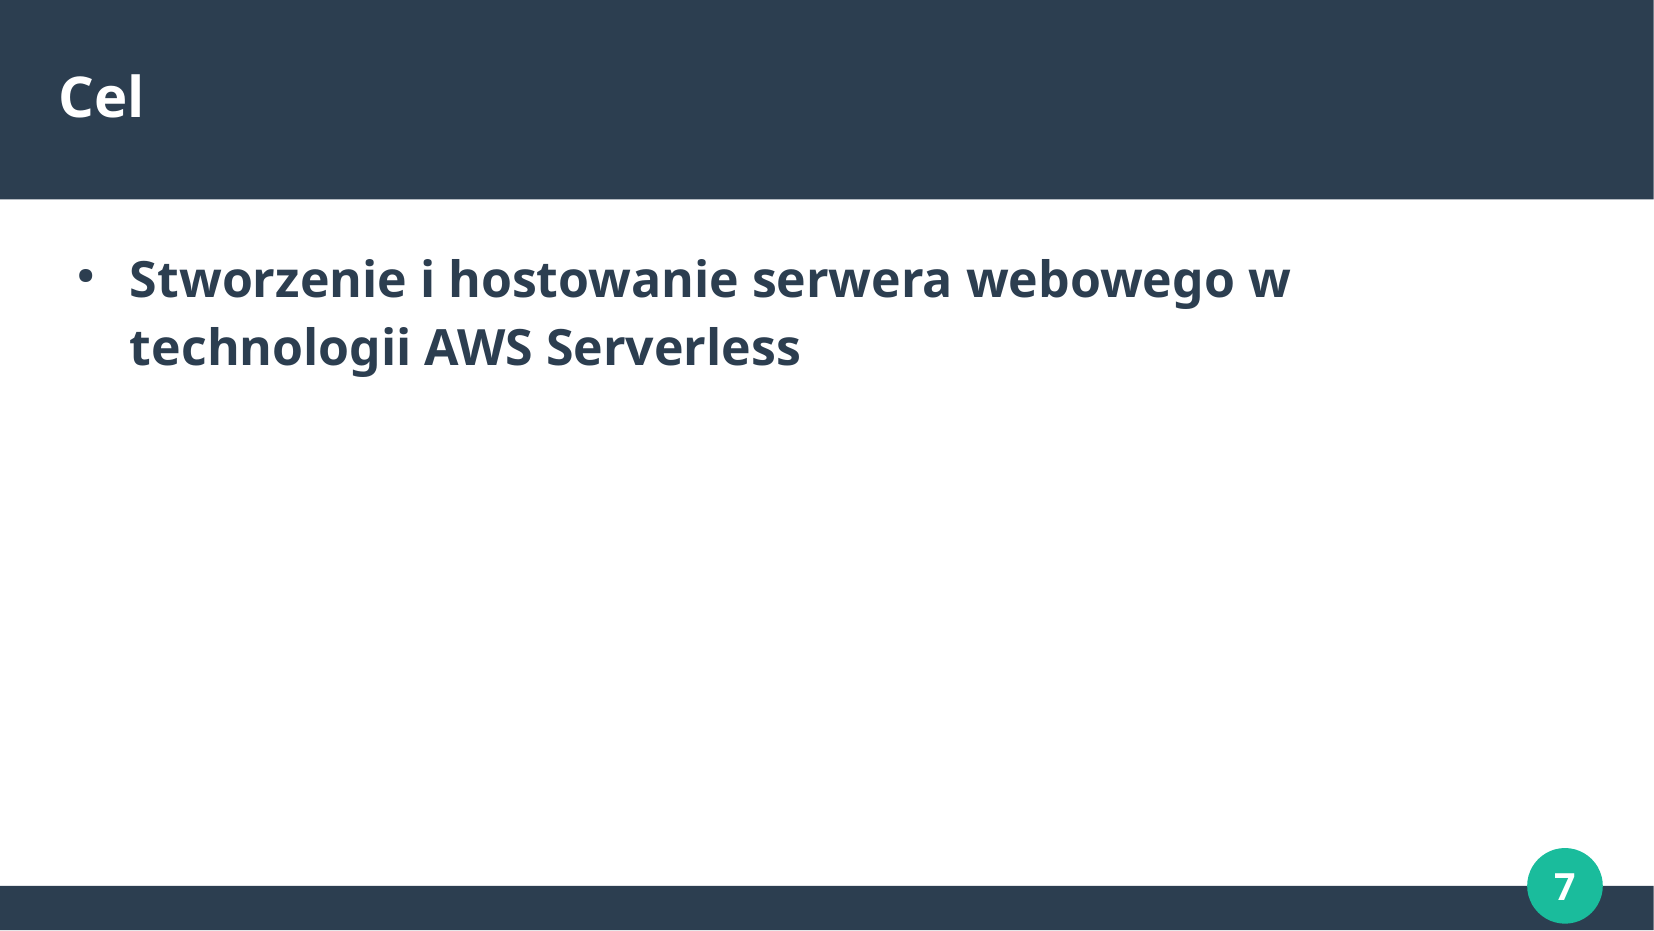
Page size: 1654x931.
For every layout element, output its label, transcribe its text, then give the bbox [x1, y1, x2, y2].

title Cel [59, 37, 1595, 156]
list Stworzenie i hostowanie serwera webowego w technologii AWS Serverless [59, 243, 1576, 864]
